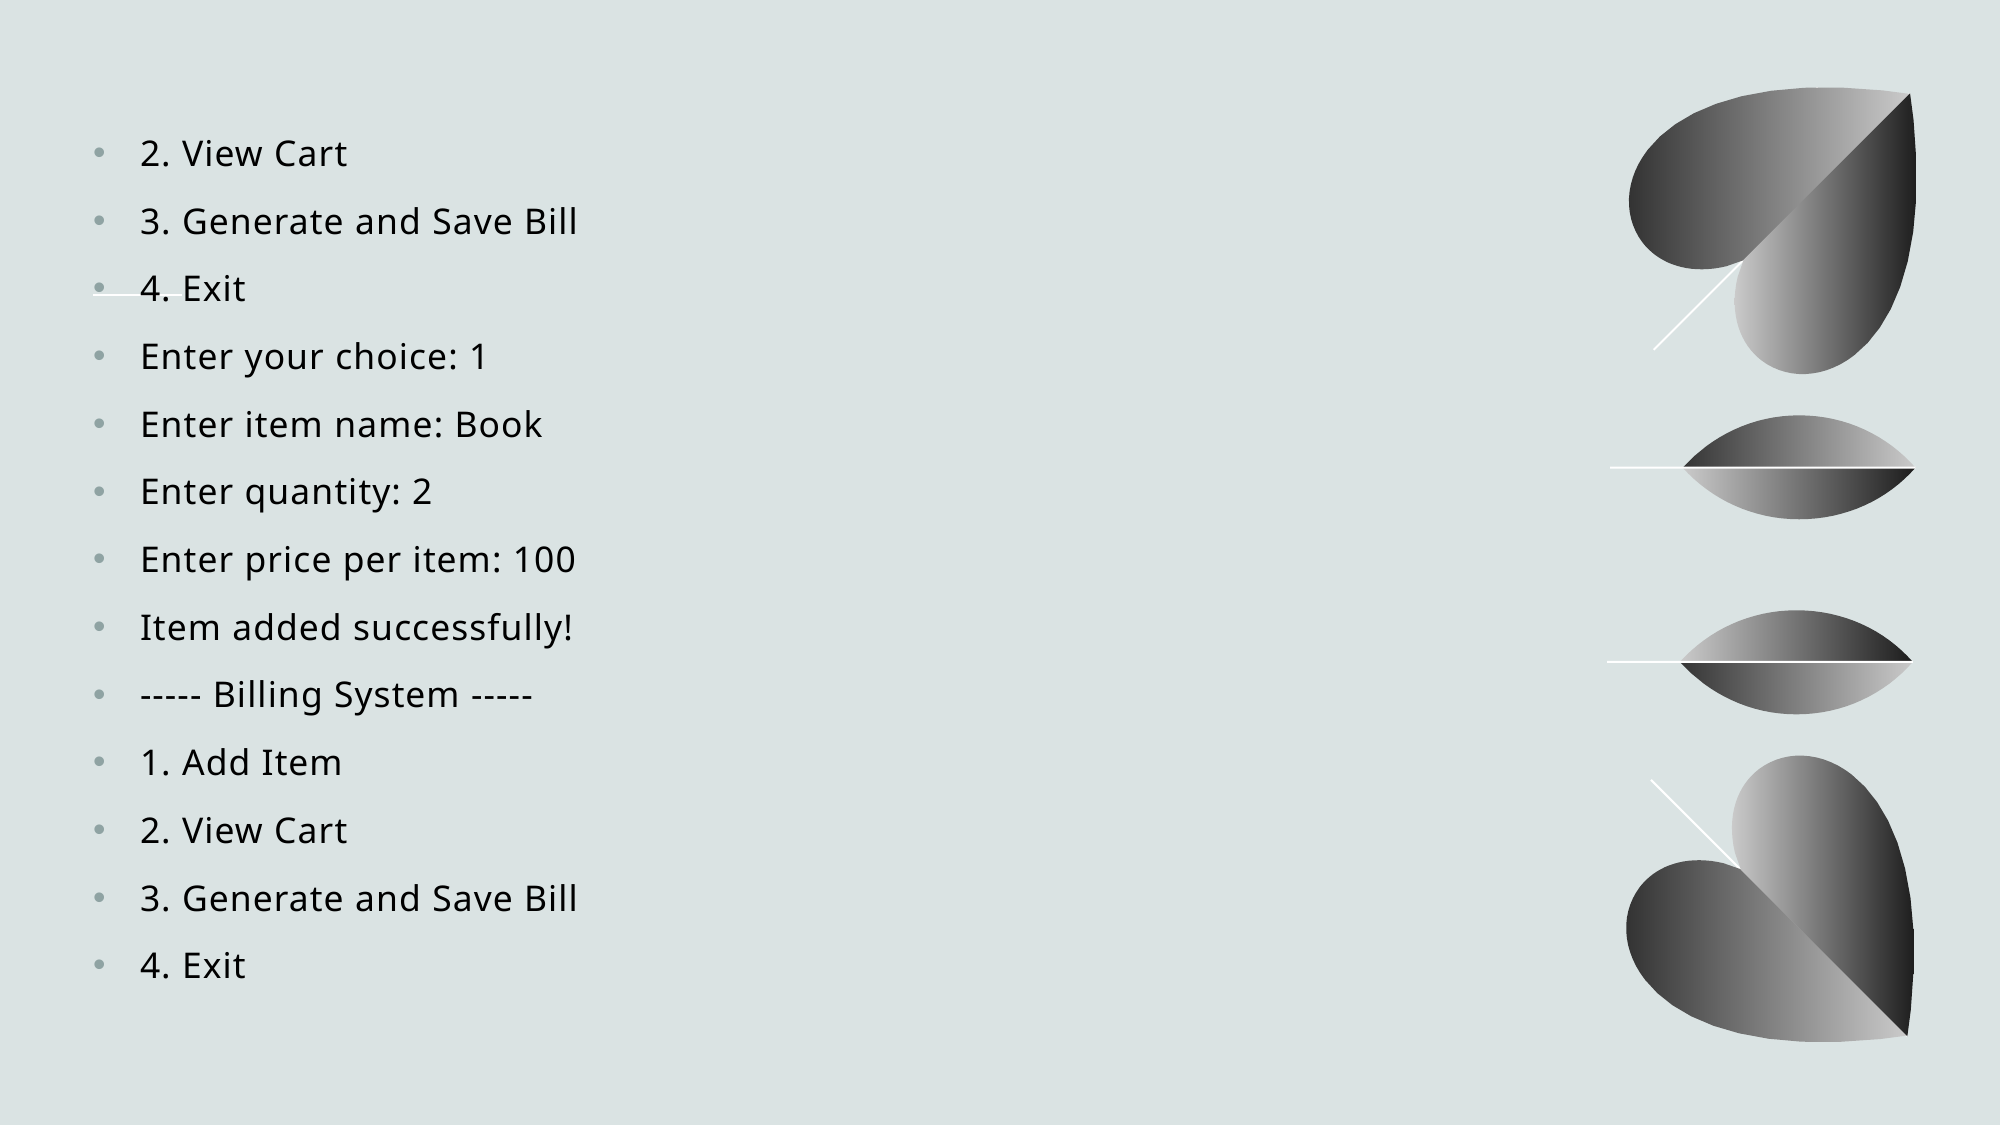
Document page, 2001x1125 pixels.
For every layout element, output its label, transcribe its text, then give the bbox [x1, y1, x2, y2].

list 2. View Cart 3. Generate and Save Bill 4. Exit Enter your choice: 1 Enter item name: Book Enter quantity: 2 Enter price per item: 100 Item added successfully! ----- Billing System ----- 1. Add Item 2. View Cart 3. Generate and Save Bill 4. Exit [93, 119, 1513, 1022]
